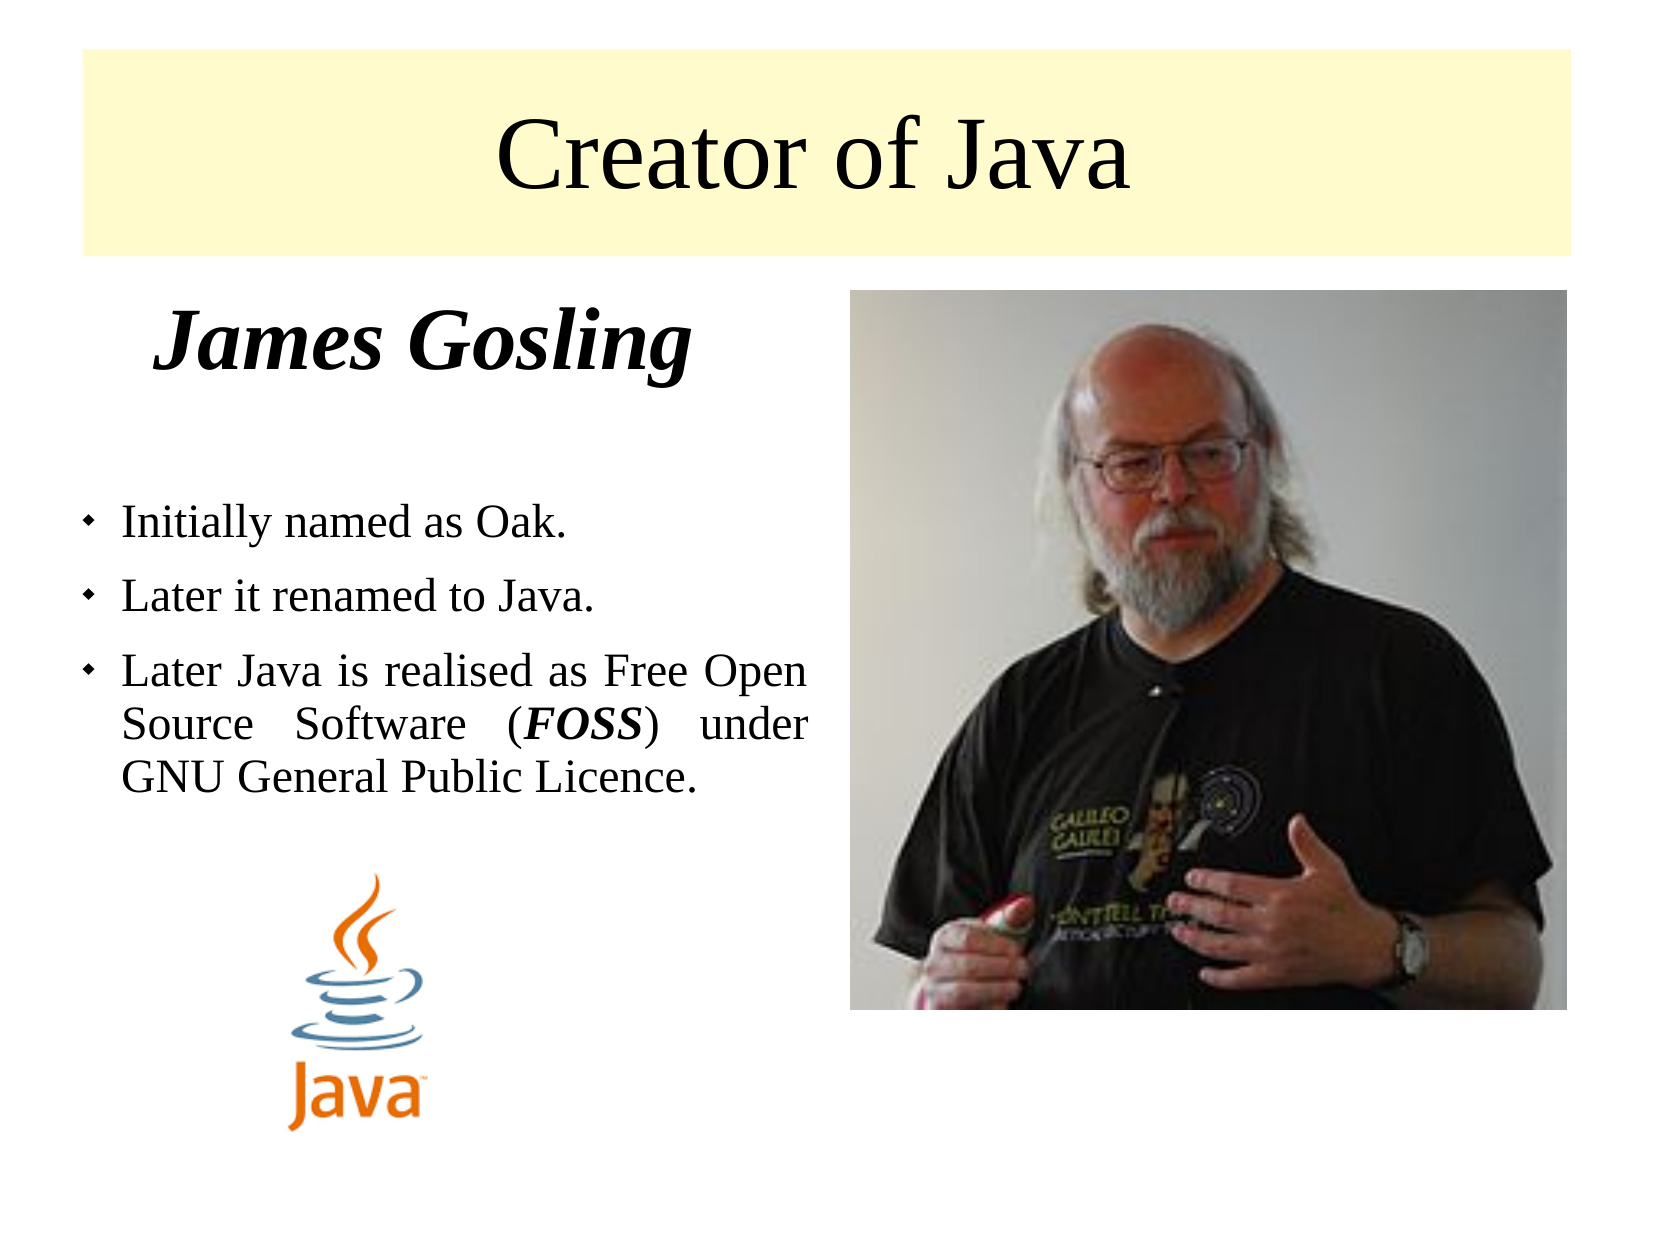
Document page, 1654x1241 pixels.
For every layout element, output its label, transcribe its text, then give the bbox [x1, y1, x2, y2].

list James Gosling [82, 290, 809, 494]
title Creator of Java [82, 49, 1571, 257]
picture [141, 859, 572, 1146]
list Initially named as Oak. Later it renamed to Java. Later Java is realised as Free Open Source Software (FOSS) under GNU General Public Licence. [82, 494, 809, 838]
picture [850, 290, 1567, 1010]
